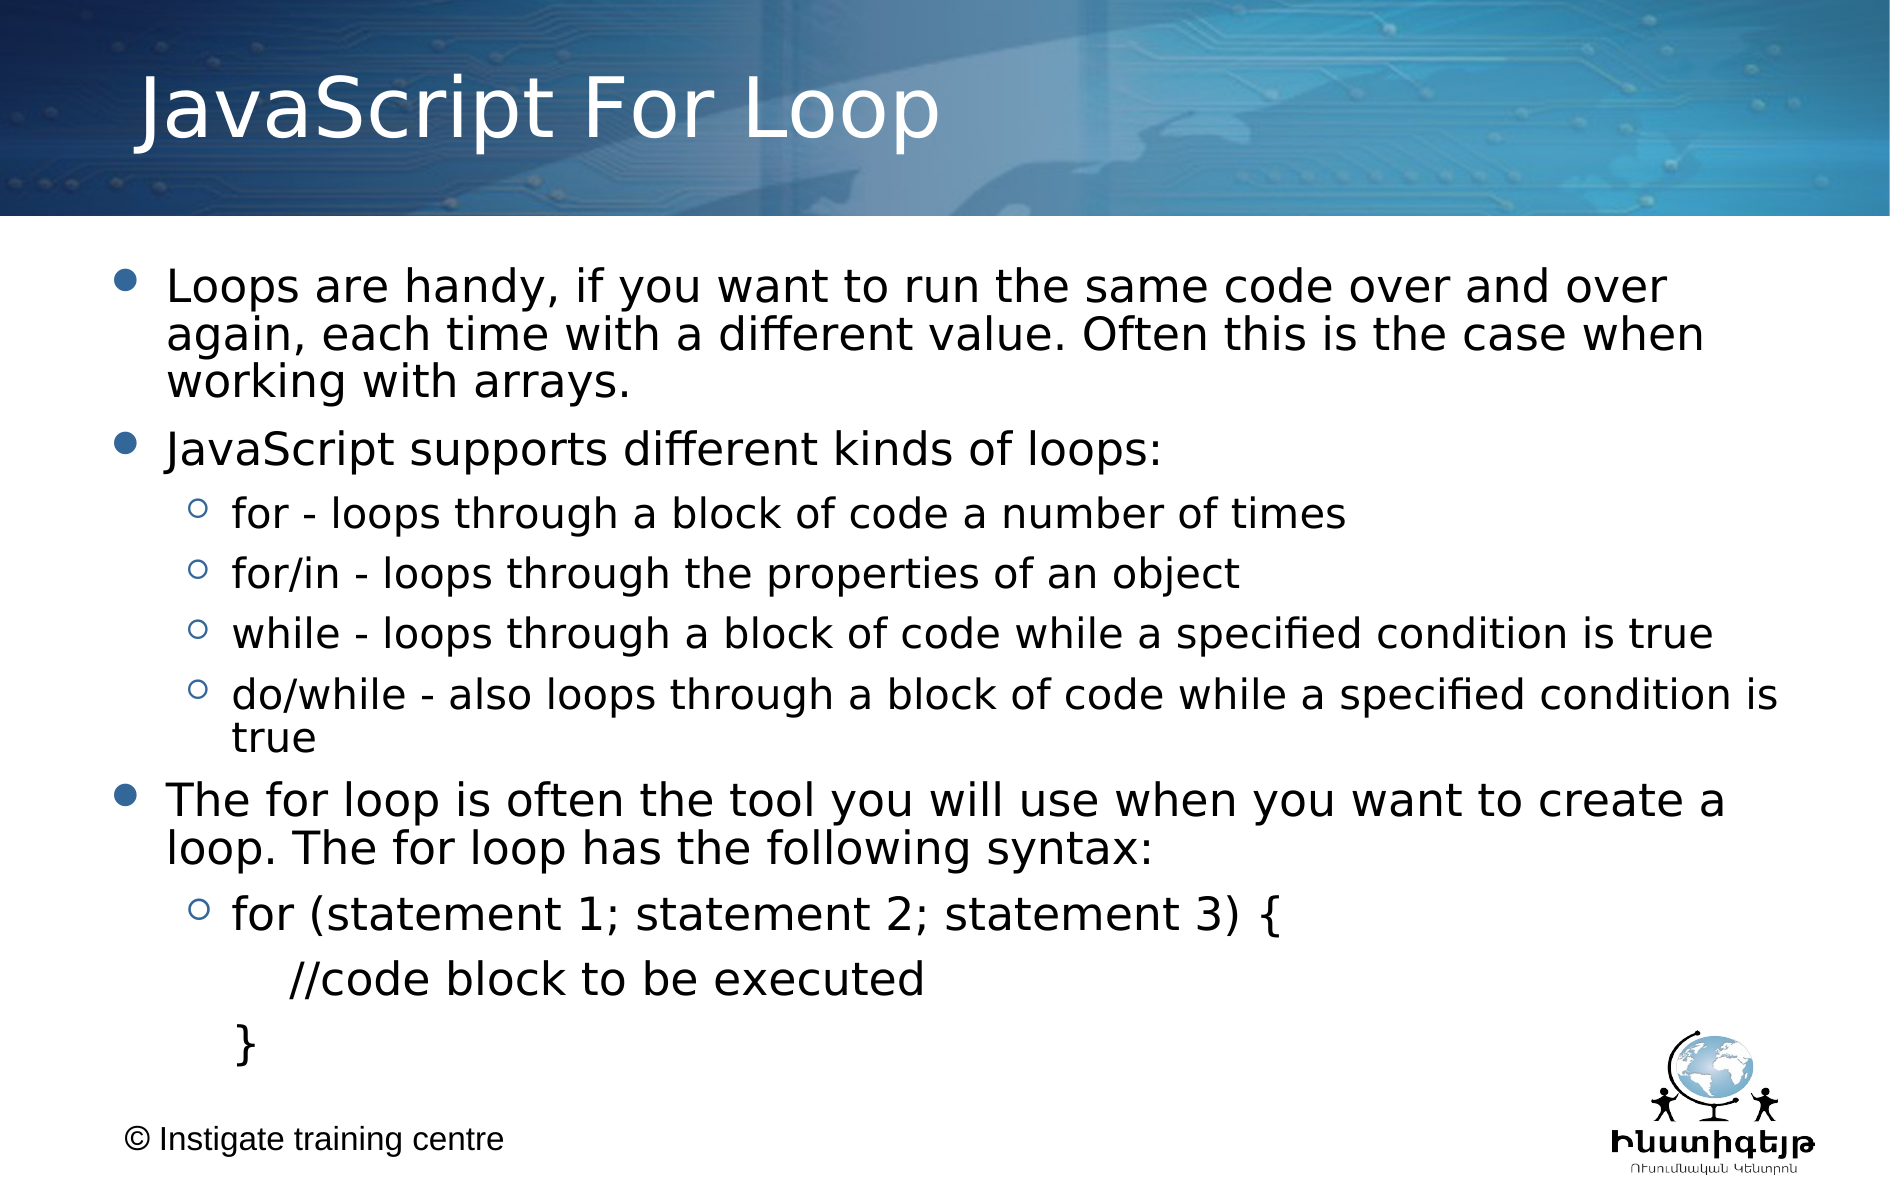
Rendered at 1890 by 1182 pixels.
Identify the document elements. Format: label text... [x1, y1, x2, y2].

list Loops are handy, if you want to run the same code over and over again, each time with a different value. Often this is the case when working with arrays. JavaScript supports different kinds of loops: for - loops through a block of code a number of times for/in - loops through the properties of an object while - loops through a block of code while a specified condition is true do/while - also loops through a block of code while a specified condition is true The for loop is often the tool you will use when you want to create a loop. The for loop has the following syntax: for (statement 1; statement 2; statement 3) { //code block to be executed } [110, 264, 1801, 294]
picture [0, 0, 1890, 216]
picture [1612, 1030, 1815, 1175]
